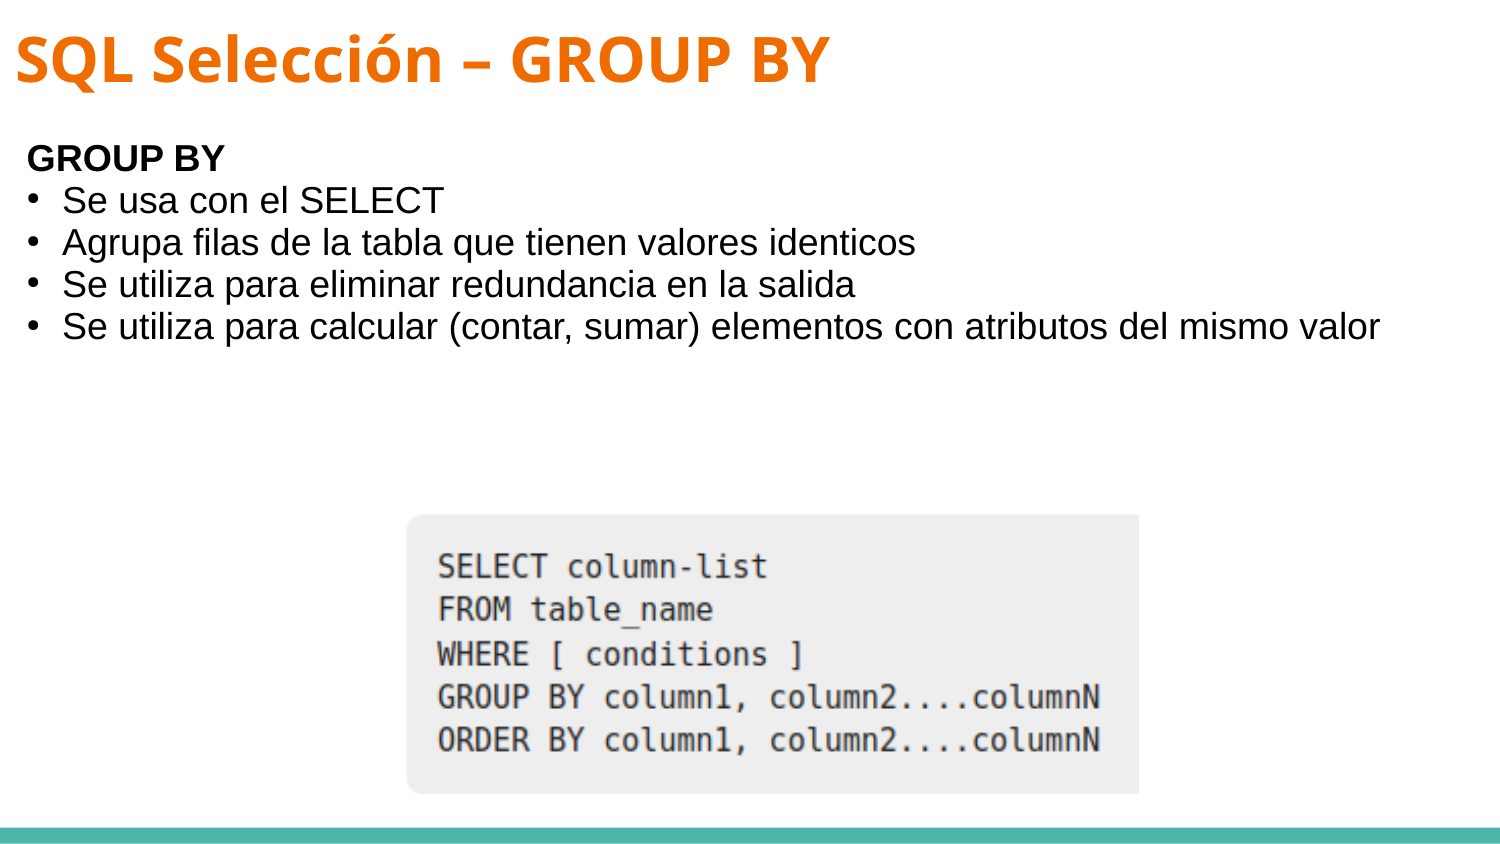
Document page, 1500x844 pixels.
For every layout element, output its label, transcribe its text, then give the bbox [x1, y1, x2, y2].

title SQL Selección – GROUP BY [0, 0, 1398, 116]
text_box GROUP BY Se usa con el SELECT Agrupa filas de la tabla que tienen valores identicos Se utiliza para eliminar redundancia en la salida Se utiliza para calcular (contar, sumar) elementos con atributos del mismo valor [11, 129, 1430, 439]
picture [389, 507, 1139, 815]
